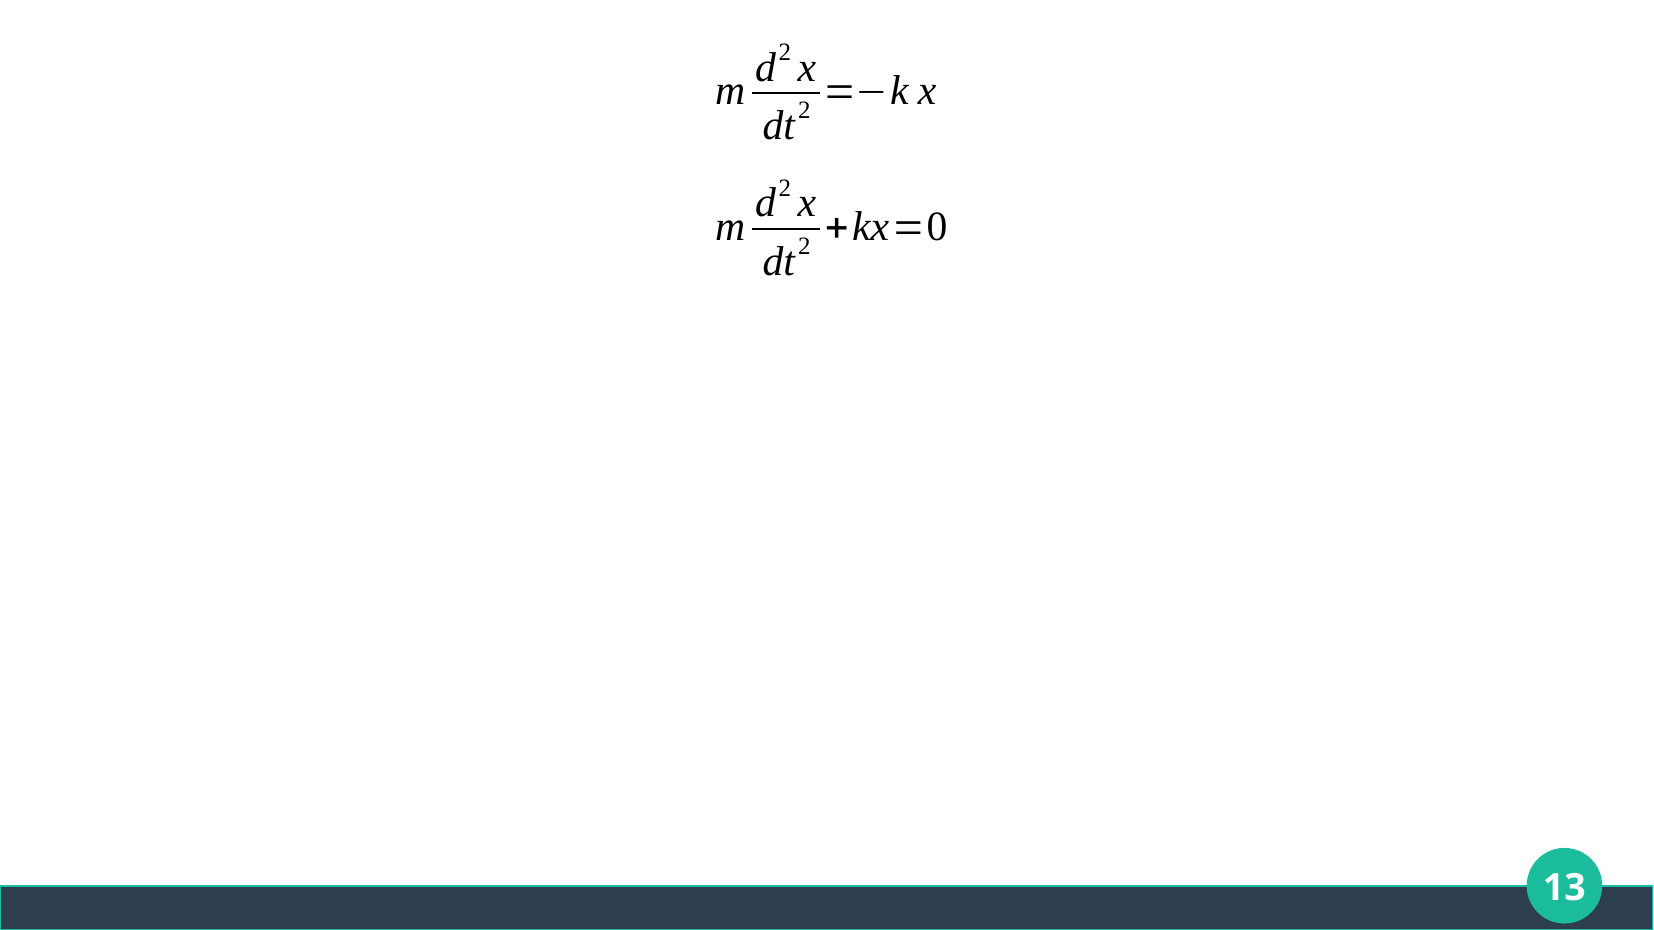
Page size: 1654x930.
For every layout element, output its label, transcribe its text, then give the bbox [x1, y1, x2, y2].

chart [714, 173, 949, 284]
title How are they used in Physics? [58, 36, 1594, 156]
chart [714, 37, 939, 149]
